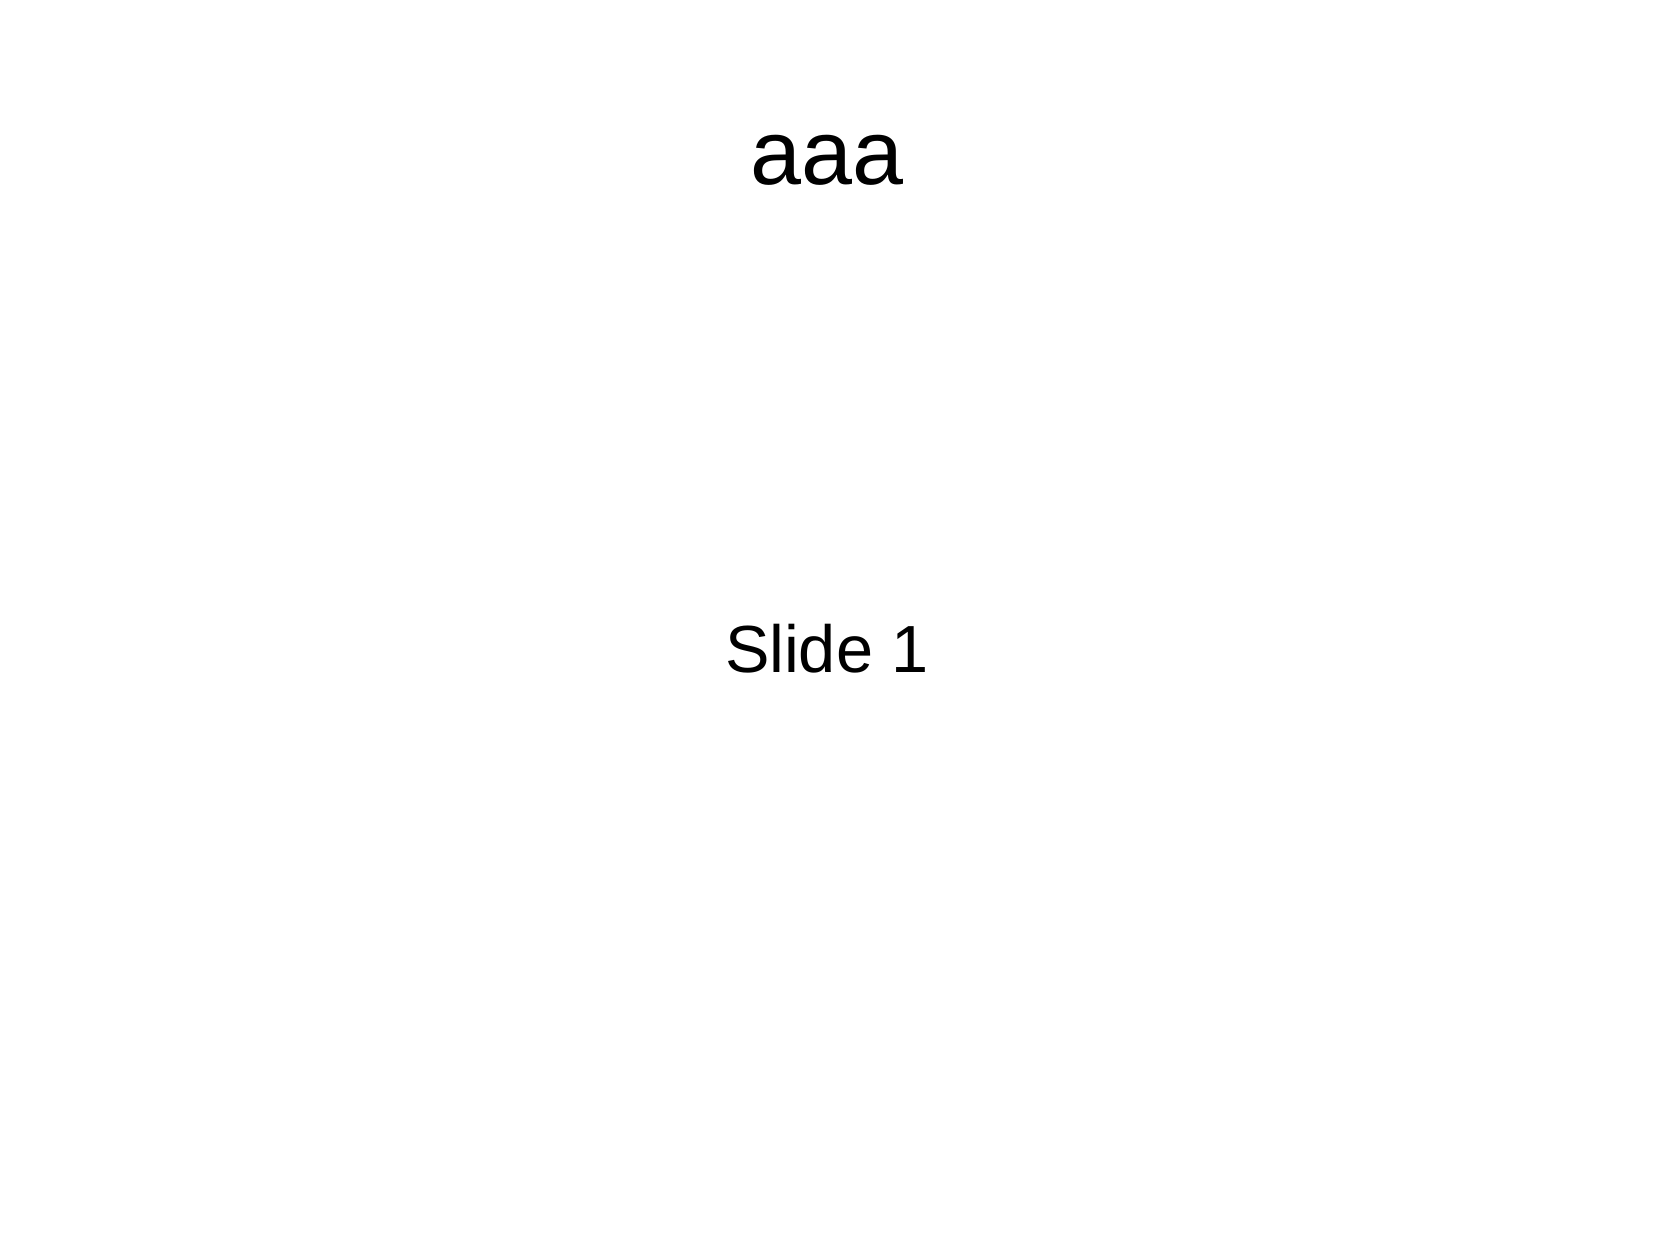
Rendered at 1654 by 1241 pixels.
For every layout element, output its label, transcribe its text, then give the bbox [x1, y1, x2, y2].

title aaa [82, 49, 1571, 257]
subtitle <slide-name> [82, 290, 1571, 1010]
